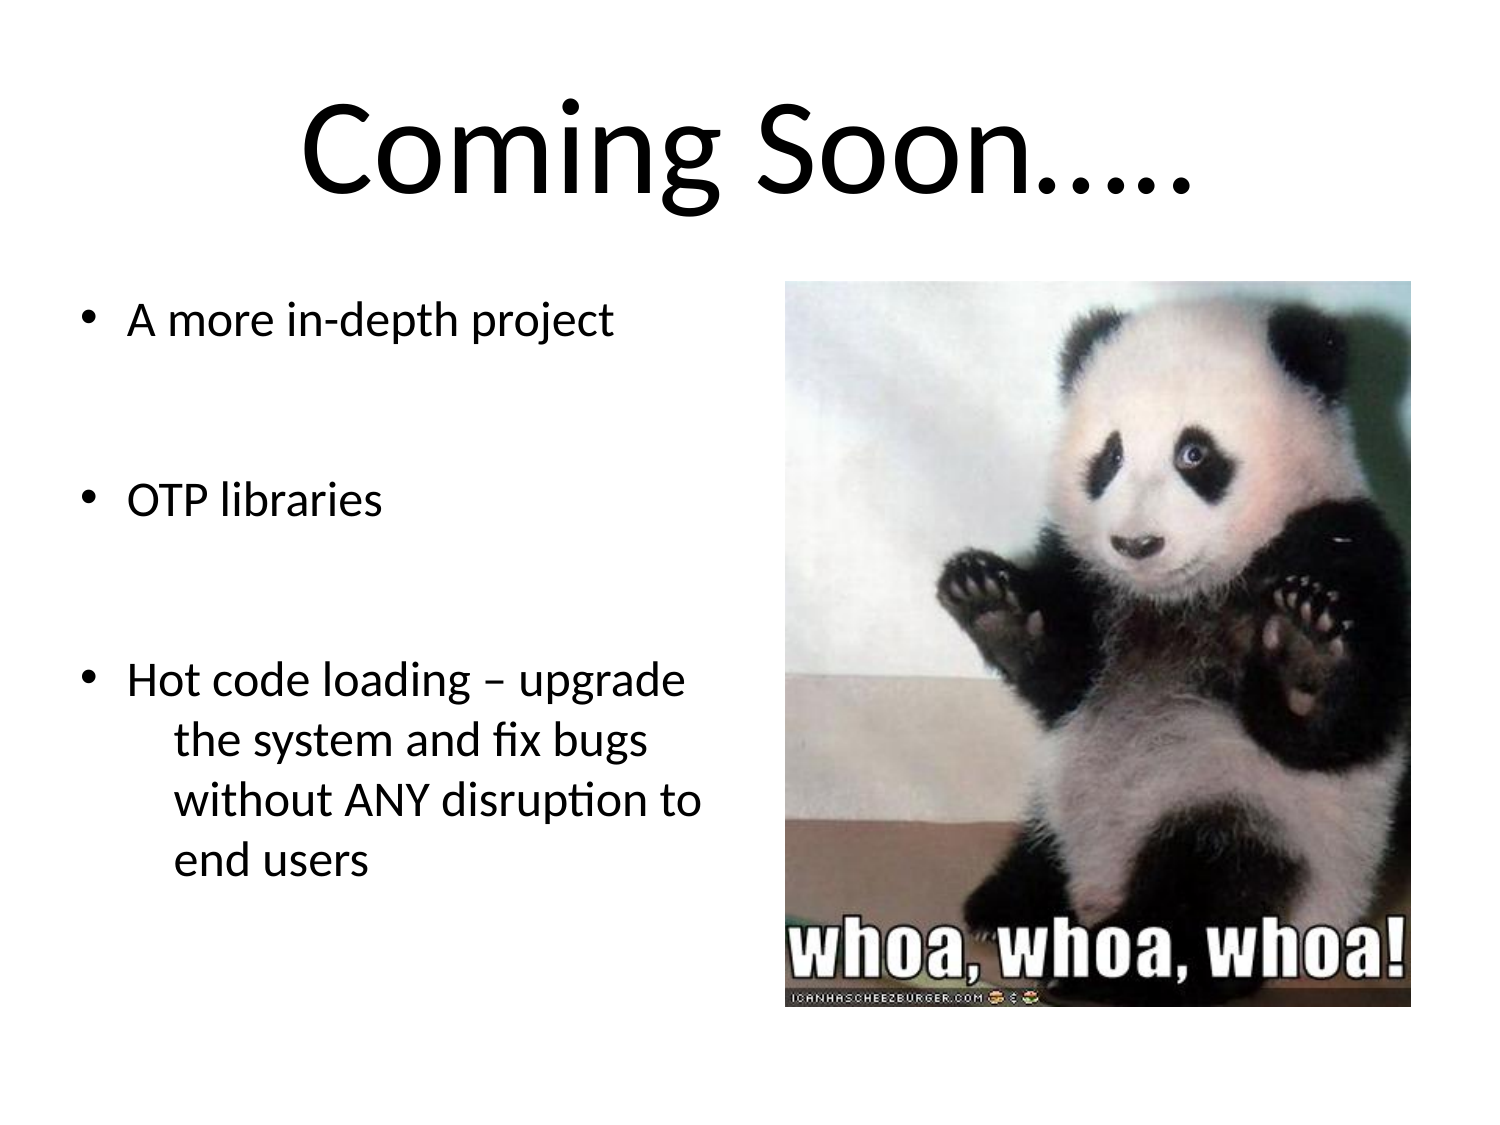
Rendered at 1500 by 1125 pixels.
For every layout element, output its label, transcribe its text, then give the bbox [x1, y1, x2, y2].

text_box A more in-depth project OTP libraries Hot code loading – upgrade the system and fix bugs without ANY disruption to end users [64, 278, 745, 901]
picture [785, 281, 1411, 1007]
title Coming Soon….. [75, 45, 1426, 233]
